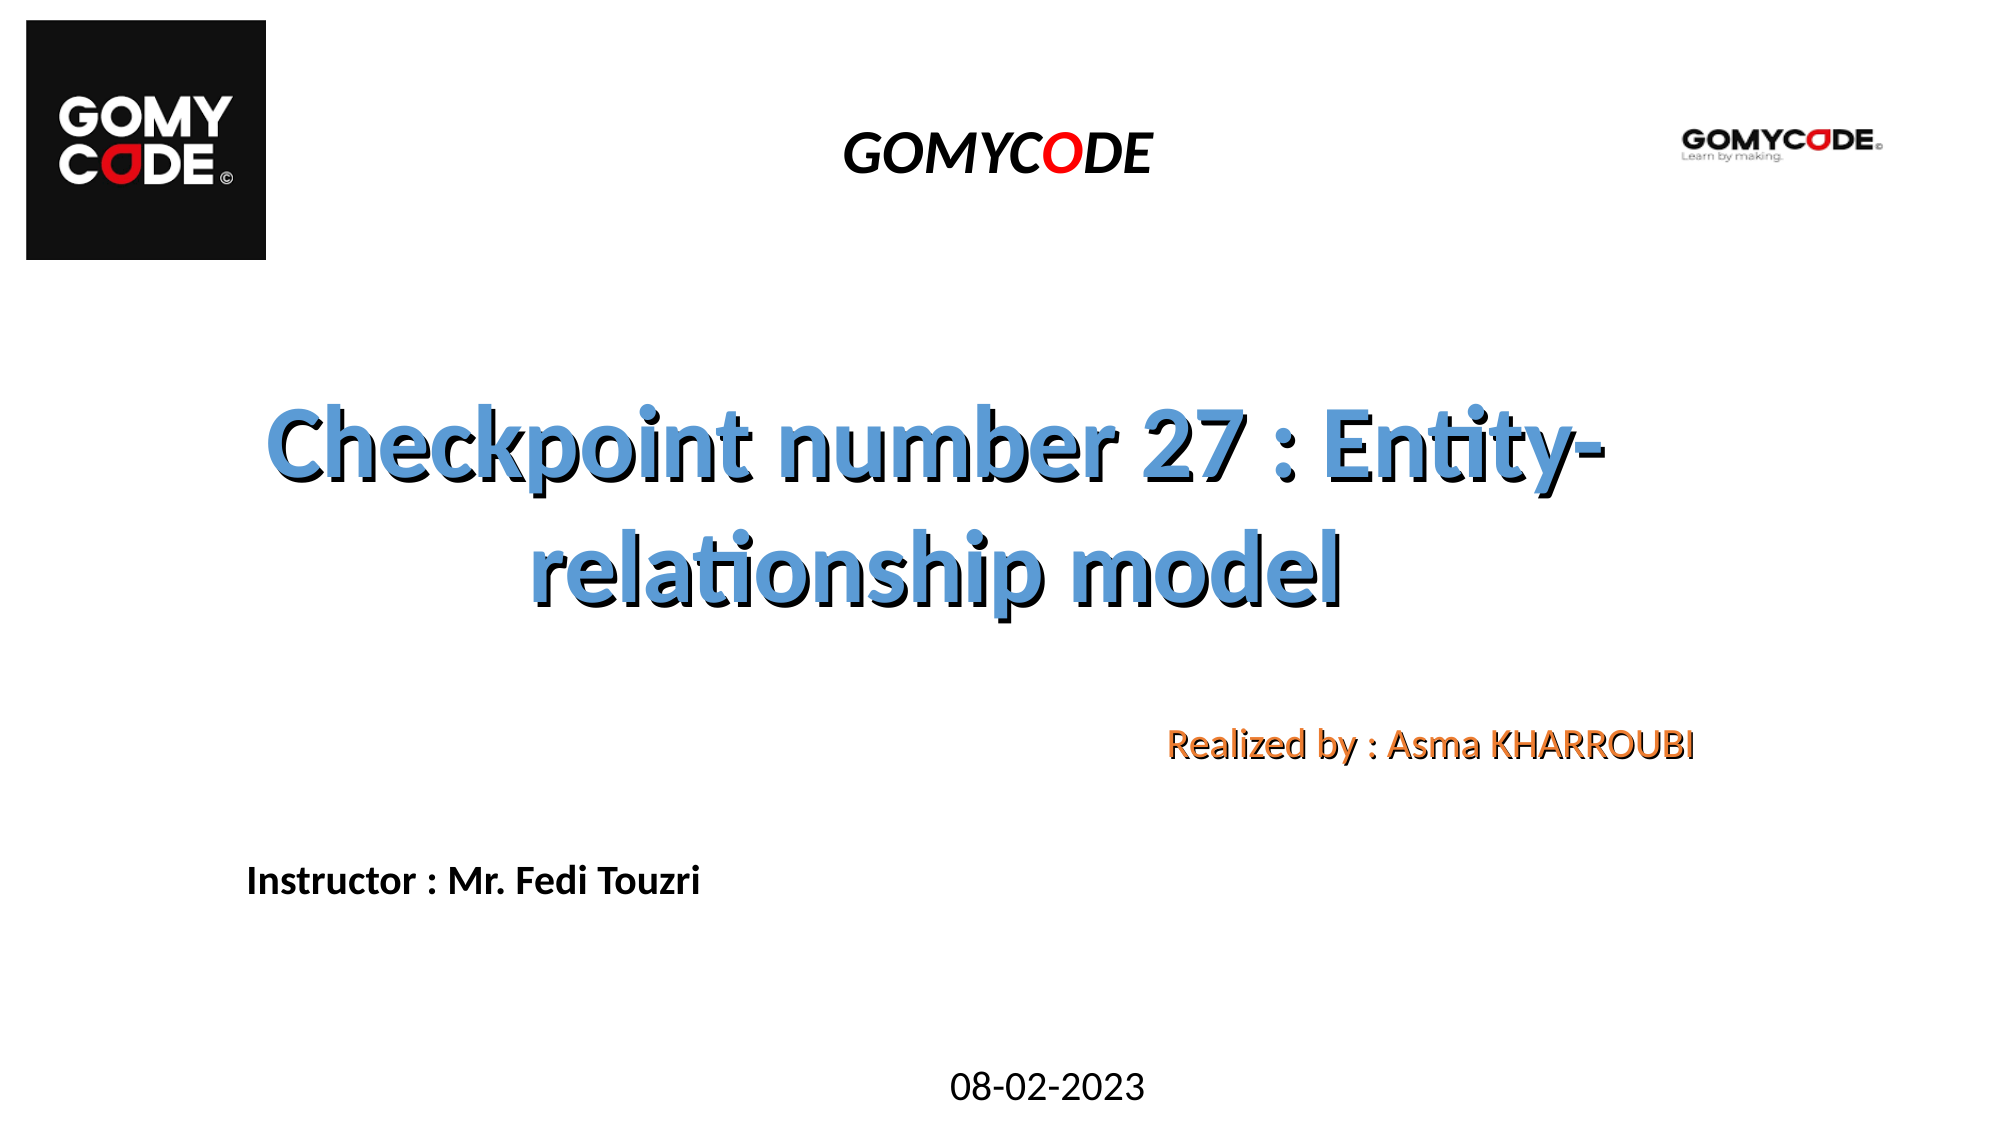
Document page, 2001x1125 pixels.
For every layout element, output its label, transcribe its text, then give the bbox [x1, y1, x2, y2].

text_box Realized by : Asma KHARROUBI [1151, 708, 1832, 774]
picture [1564, 33, 2000, 246]
text_box GOMYCODE [640, 104, 1372, 195]
picture [26, 20, 266, 260]
text_box Instructor : Mr. Fedi Touzri [231, 845, 836, 911]
text_box 08-02-2023 [703, 1050, 1392, 1117]
text_box Checkpoint number 27 : Entity-relationship model [250, 366, 1622, 634]
